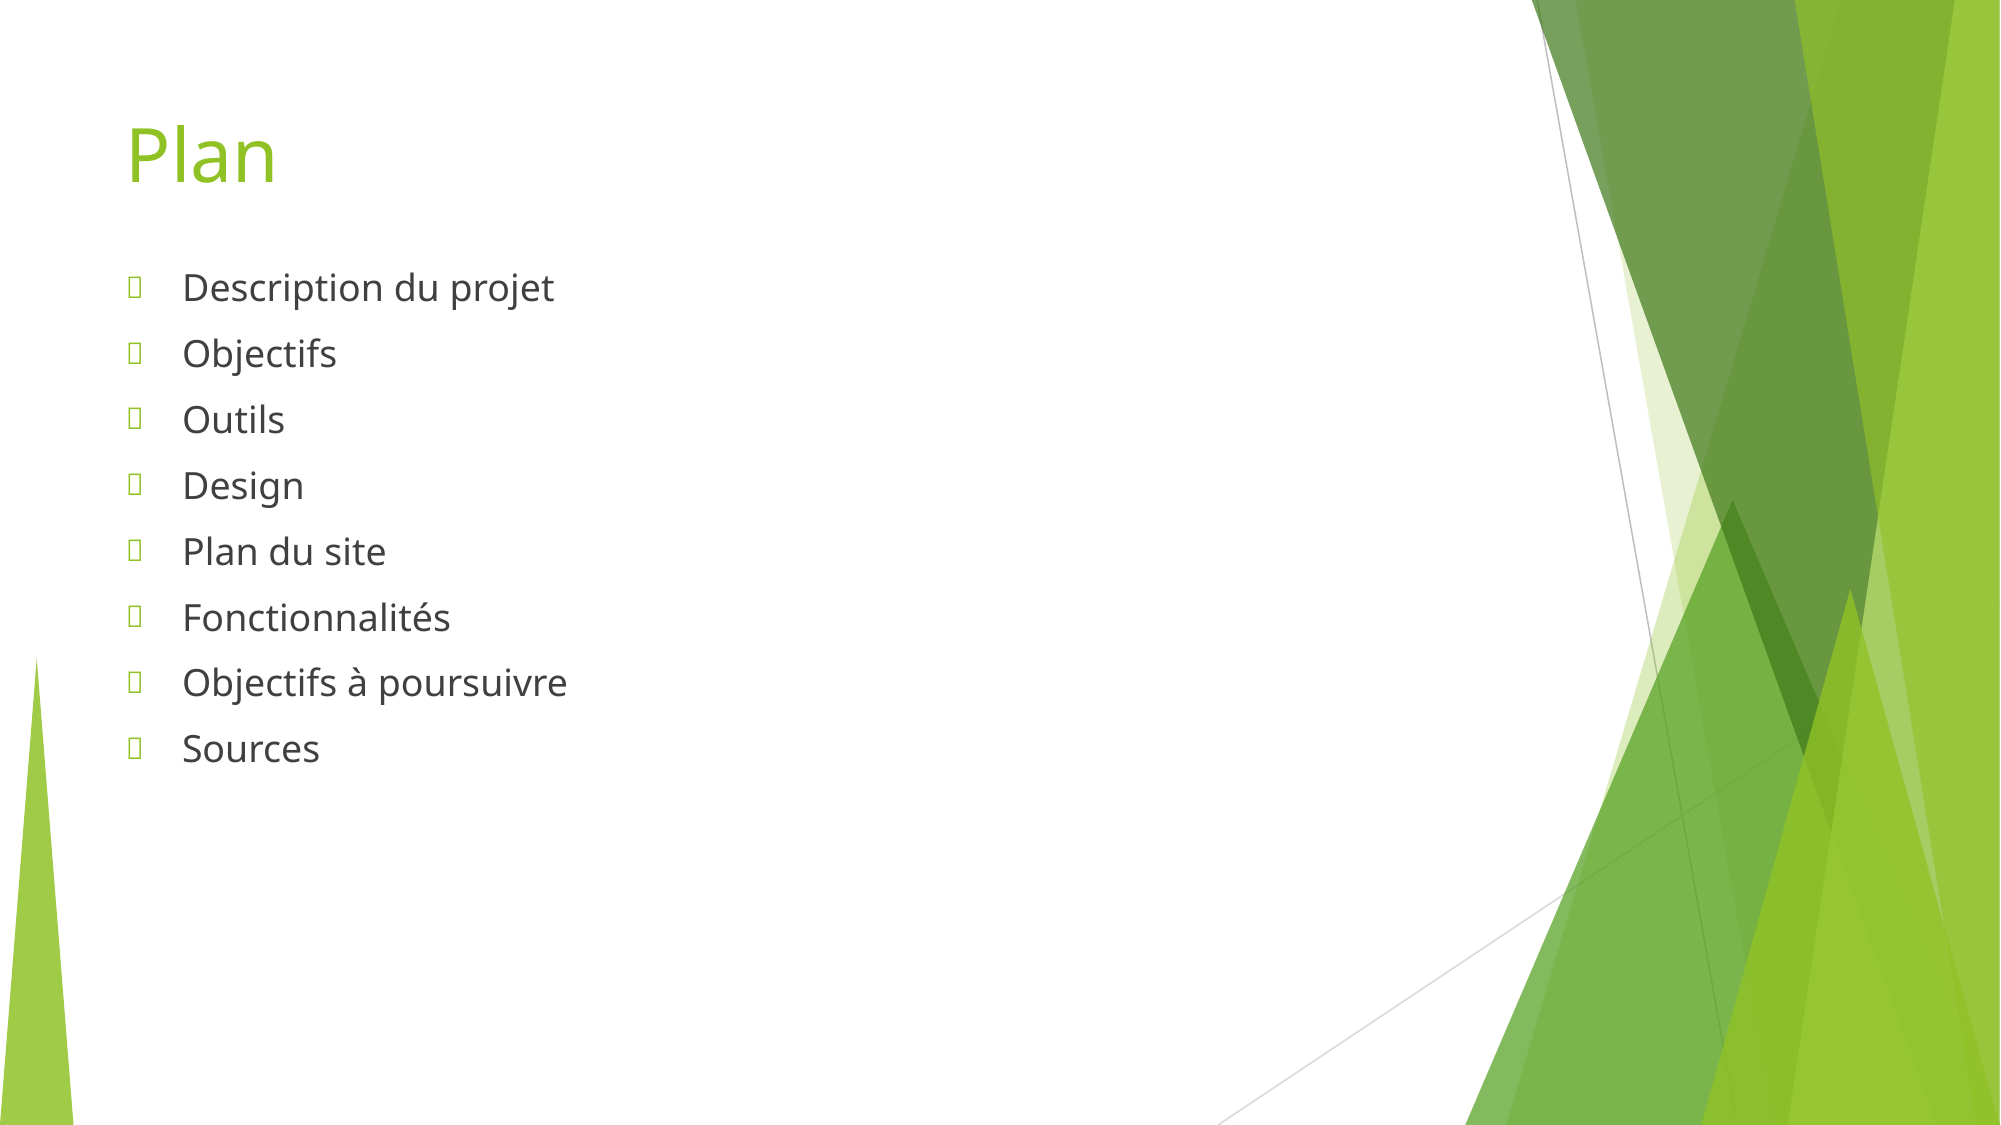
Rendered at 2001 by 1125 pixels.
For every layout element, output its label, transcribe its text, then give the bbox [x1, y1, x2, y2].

title Plan [111, 99, 1522, 256]
list Description du projet Objectifs Outils Design Plan du site Fonctionnalités Objectifs à poursuivre Sources [111, 256, 1522, 992]
